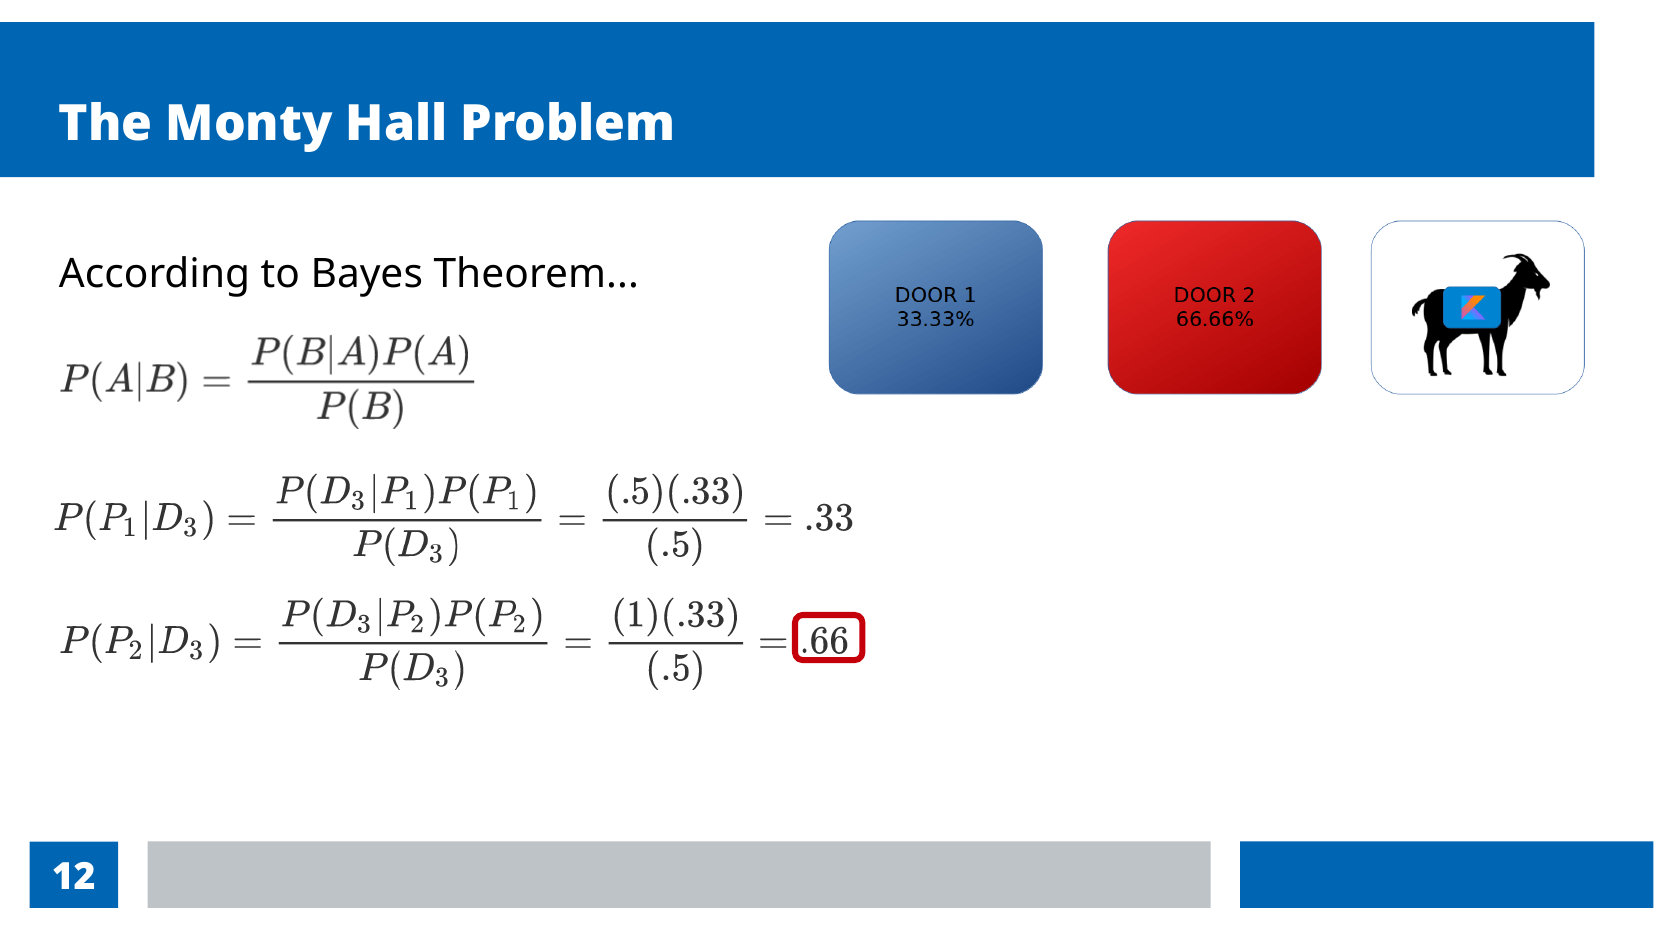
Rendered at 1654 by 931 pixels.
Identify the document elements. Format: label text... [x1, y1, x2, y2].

picture [799, 619, 859, 657]
picture [51, 469, 863, 696]
picture [824, 209, 1591, 406]
list According to Bayes Theorem... [59, 243, 1565, 820]
title The Monty Hall Problem [59, 44, 1595, 156]
picture [55, 320, 488, 441]
